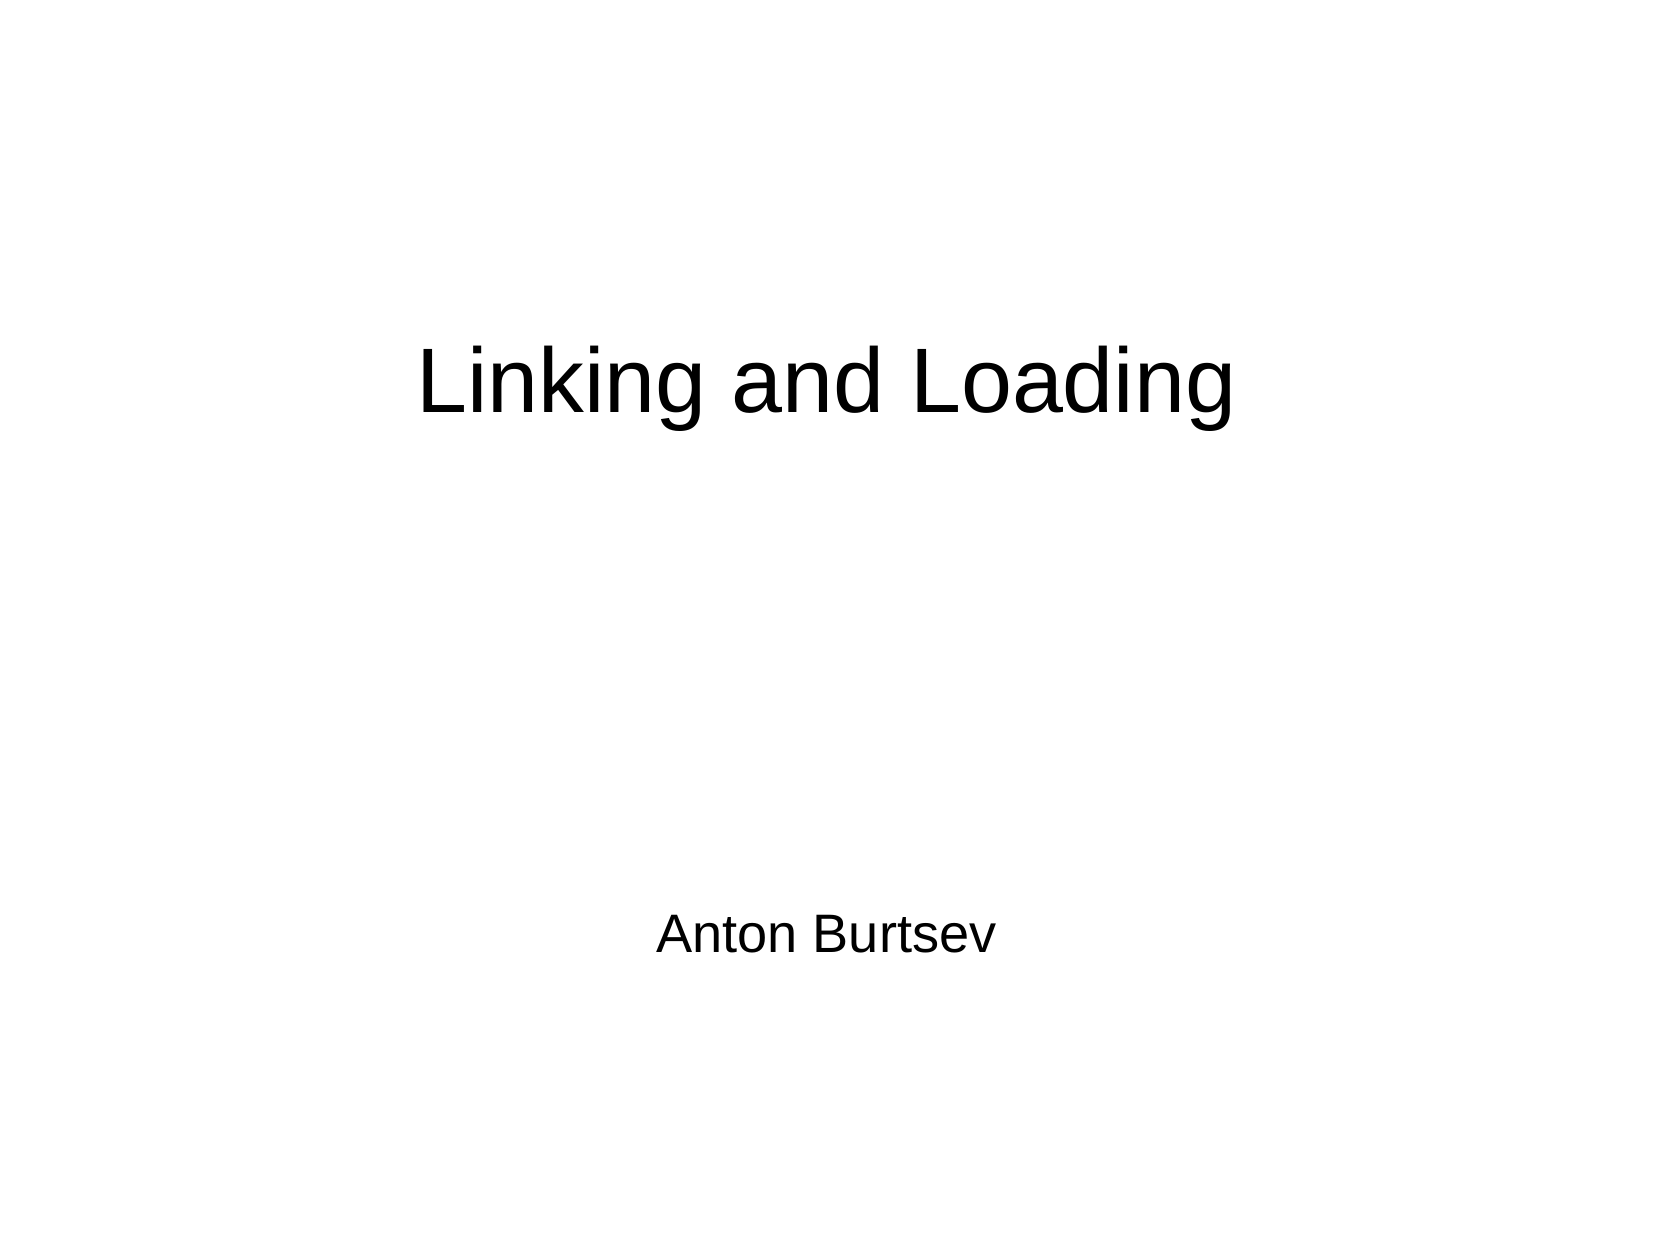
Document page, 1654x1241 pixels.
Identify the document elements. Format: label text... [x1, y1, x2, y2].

subtitle Anton Burtsev [82, 637, 1571, 1109]
title Linking and Loading [82, 113, 1571, 637]
